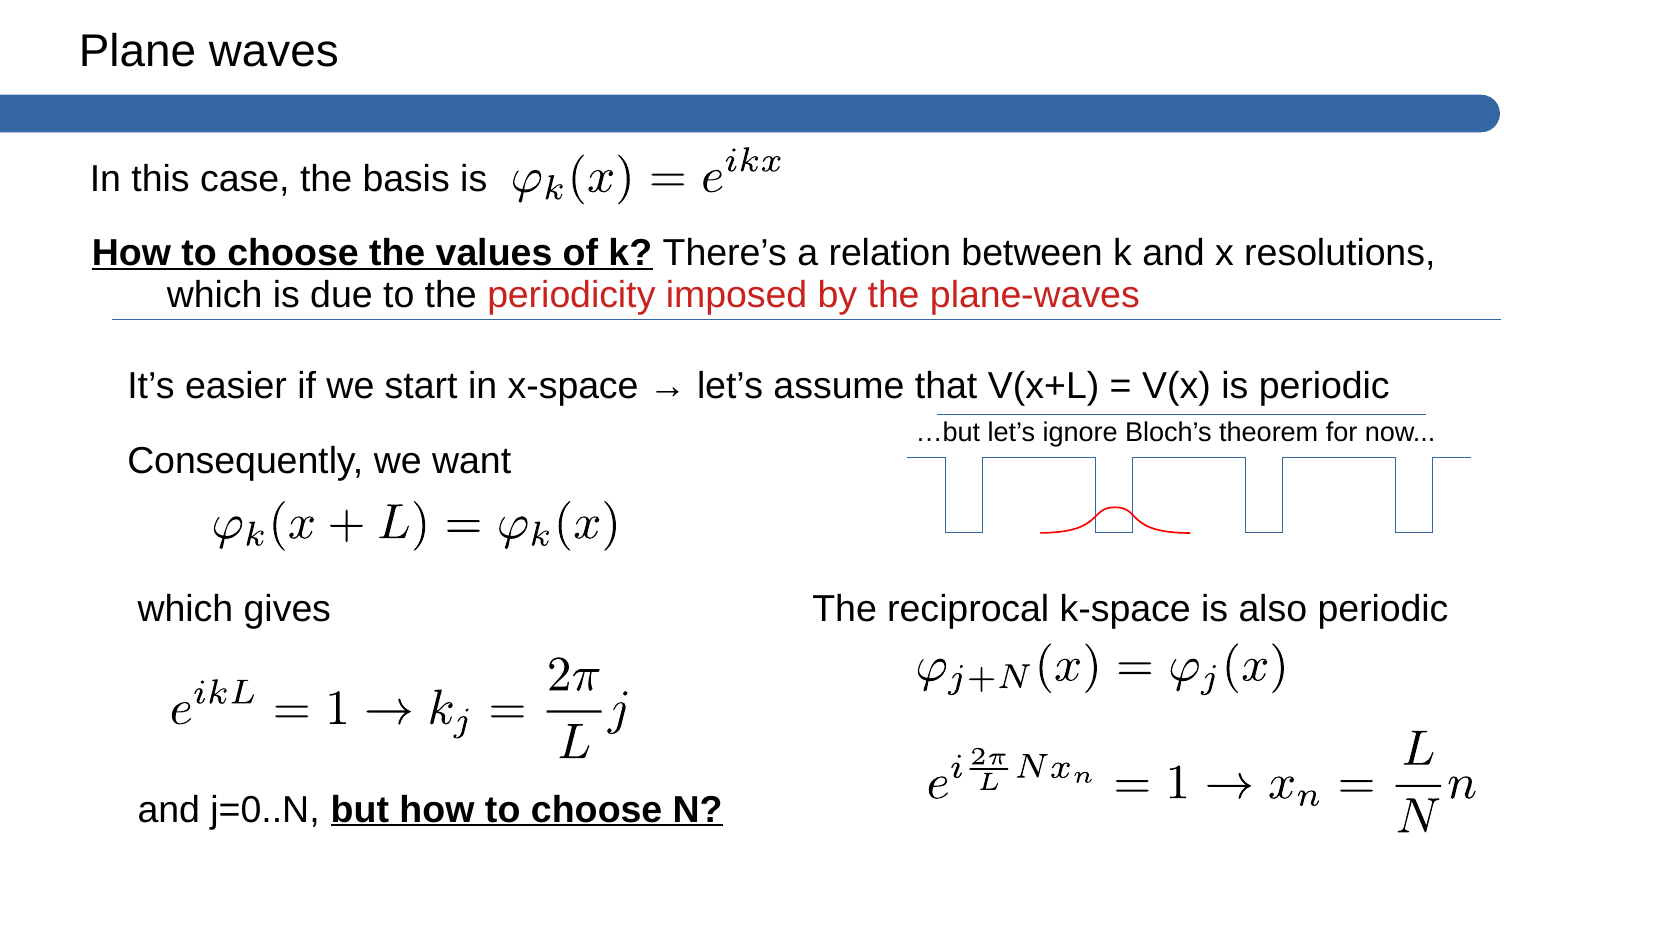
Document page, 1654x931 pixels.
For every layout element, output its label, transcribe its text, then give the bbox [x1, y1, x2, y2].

text_box [213, 501, 616, 551]
text_box In this case, the basis is [75, 150, 503, 207]
text_box and j=0..N, but how to choose N? [112, 780, 738, 838]
text_box [917, 643, 1284, 696]
text_box …but let’s ignore Bloch’s theorem for now... [900, 409, 1450, 455]
text_box Consequently, we want [112, 432, 527, 490]
text_box [513, 147, 781, 205]
title Plane waves [78, 25, 1568, 77]
text_box The reciprocal k-space is also periodic [797, 579, 1464, 637]
text_box which gives [112, 579, 346, 637]
text_box [171, 657, 628, 759]
text_box How to choose the values of k? There’s a relation between k and x resolutions, which is due to the periodicity imposed by the plane-waves [77, 224, 1557, 324]
text_box [928, 730, 1476, 833]
text_box It’s easier if we start in x-space → let’s assume that V(x+L) = V(x) is periodic [112, 357, 1406, 415]
